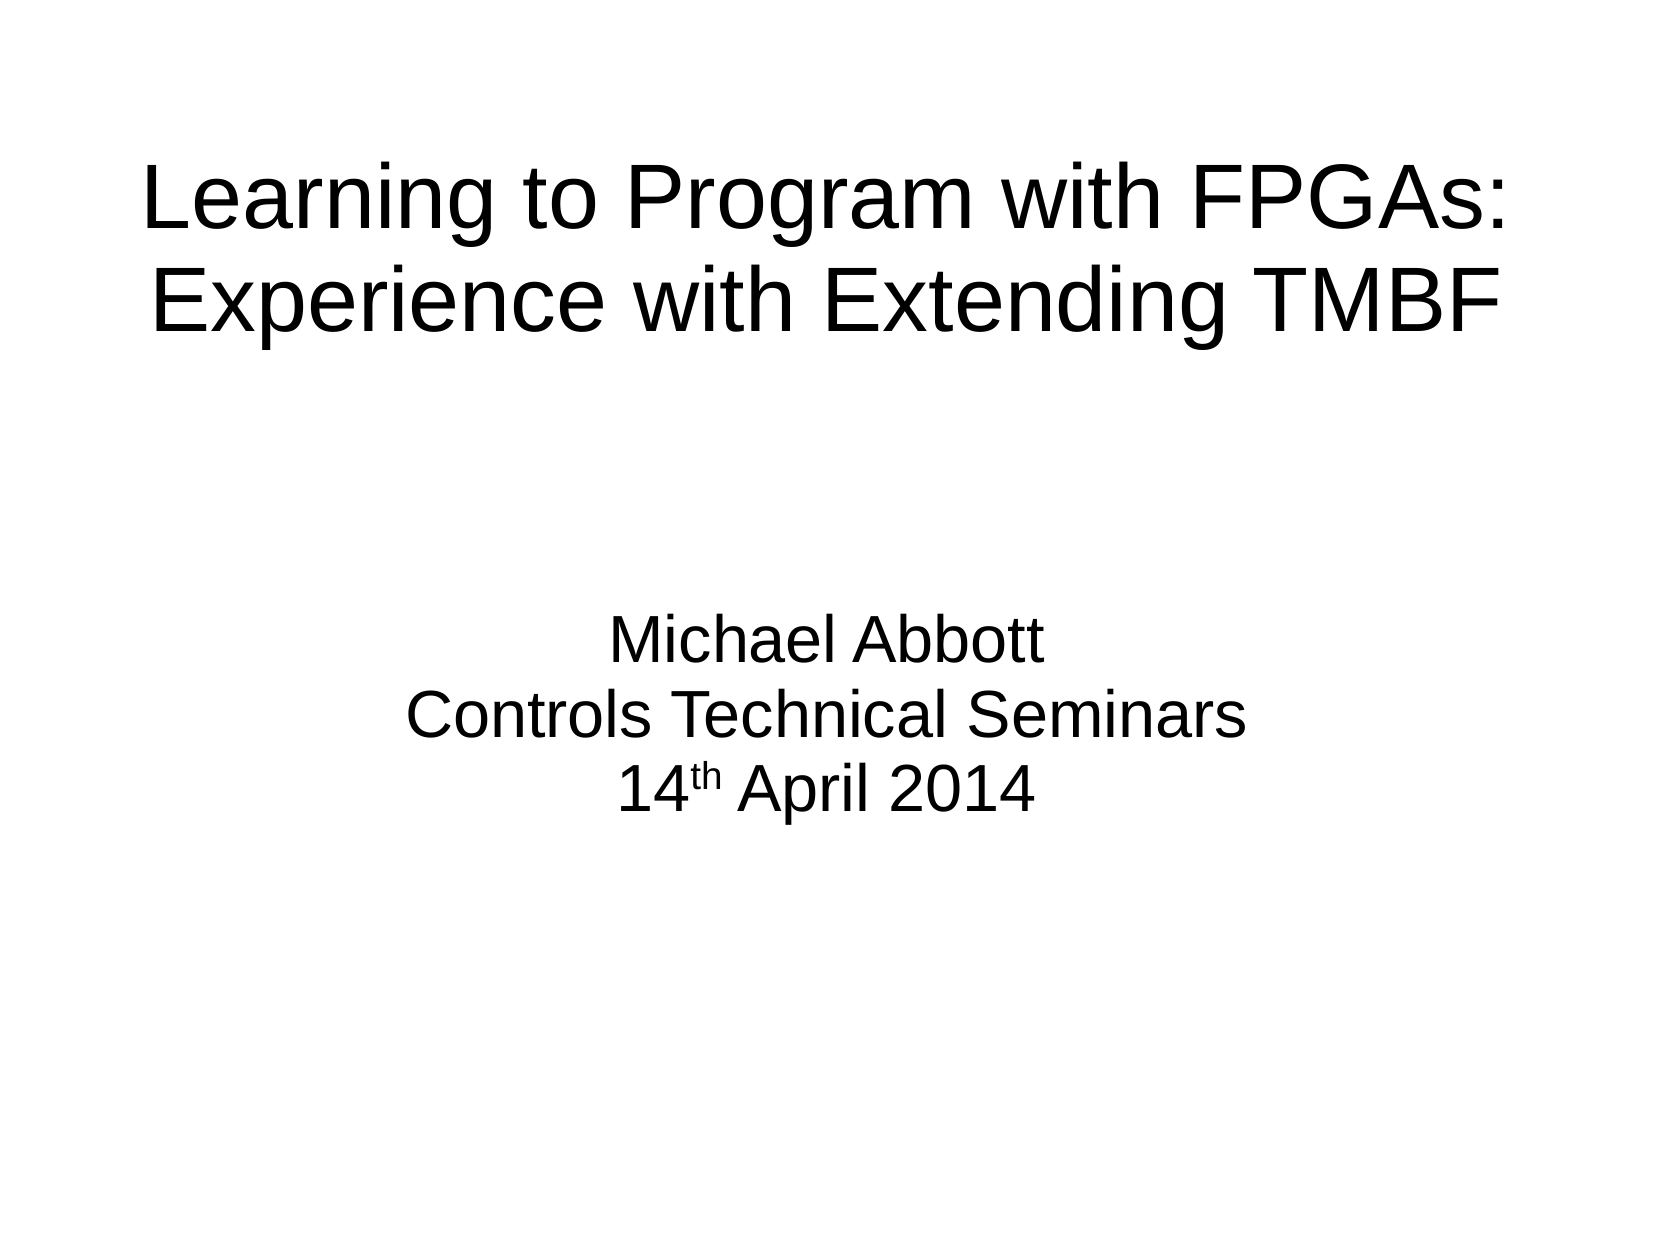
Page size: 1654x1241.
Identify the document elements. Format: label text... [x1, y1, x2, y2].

title Learning to Program with FPGAs: Experience with Extending TMBF [82, 144, 1571, 352]
subtitle Michael Abbott Controls Technical Seminars 14th April 2014 [82, 354, 1571, 1074]
